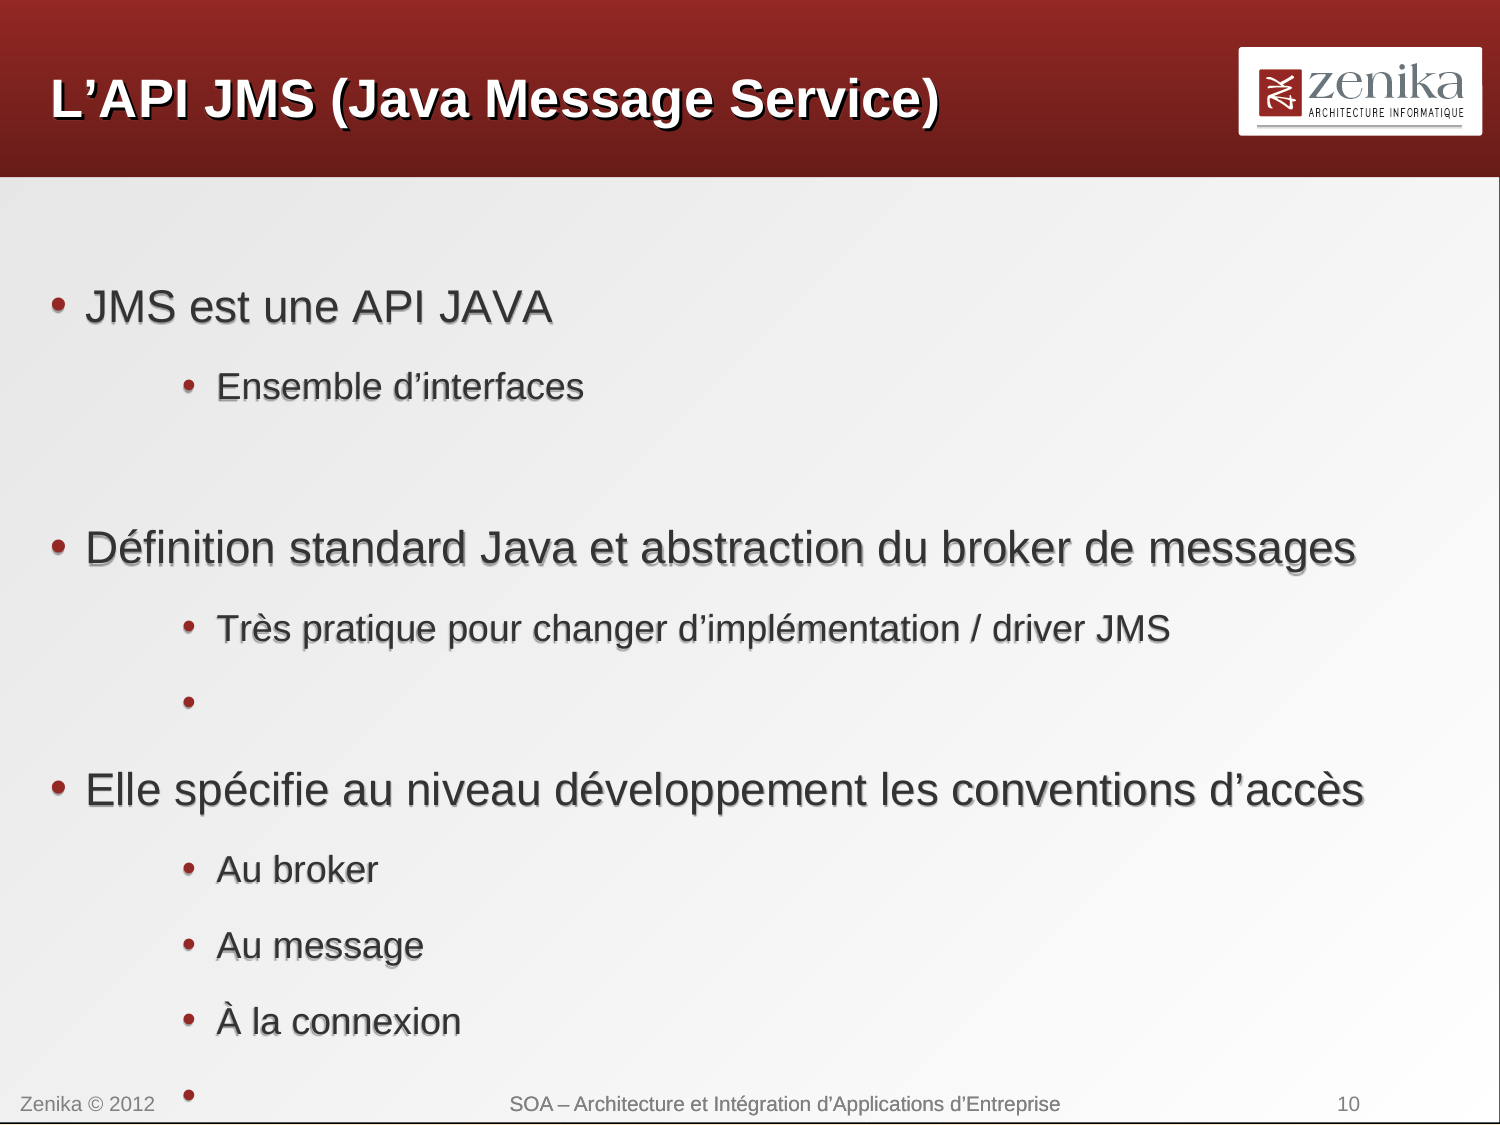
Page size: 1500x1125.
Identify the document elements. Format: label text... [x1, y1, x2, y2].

text_box SOA – Architecture et Intégration d’Applications d’Entreprise [443, 1084, 1128, 1106]
list JMS est une API JAVA Ensemble d’interfaces Définition standard Java et abstraction du broker de messages Très pratique pour changer d’implémentation / driver JMS Elle spécifie au niveau développement les conventions d’accès Au broker Au message À la connexion [50, 249, 1435, 1079]
title L’API JMS (Java Message Service) [50, 15, 1206, 180]
